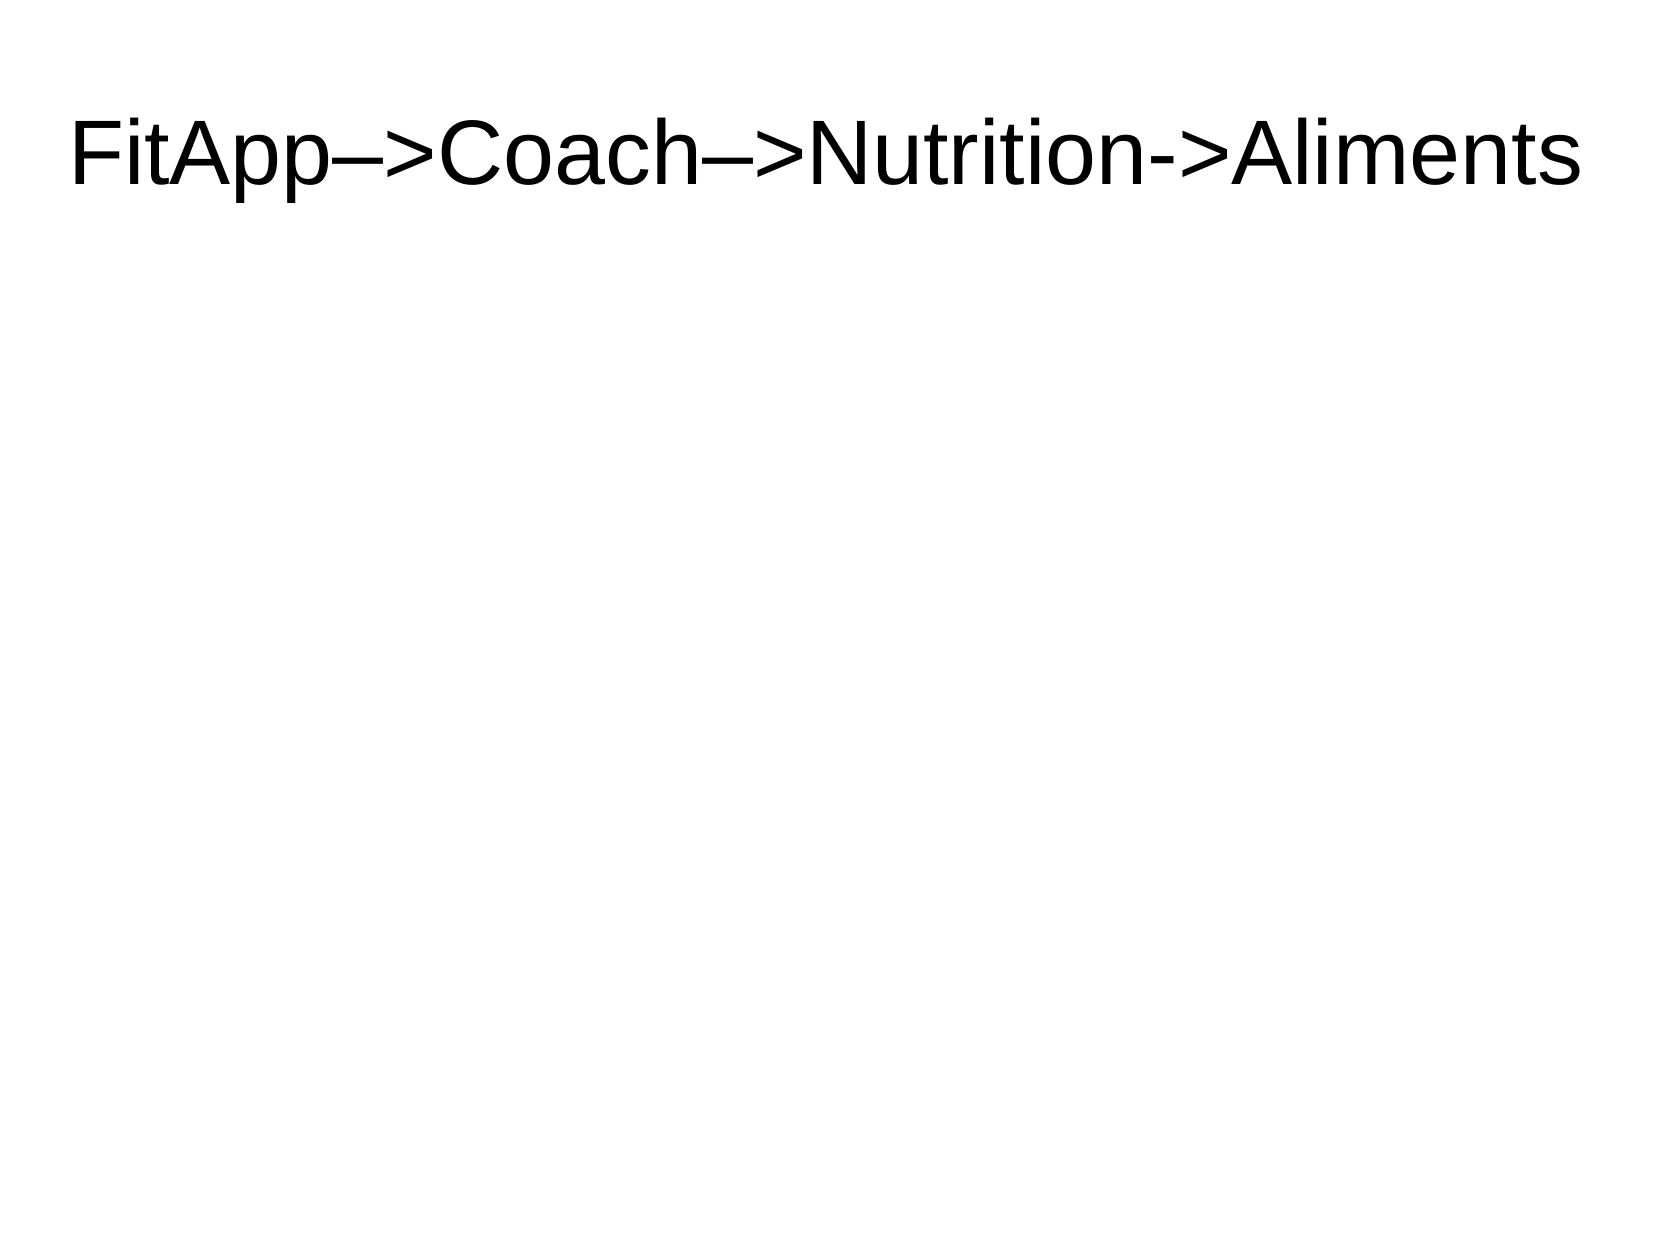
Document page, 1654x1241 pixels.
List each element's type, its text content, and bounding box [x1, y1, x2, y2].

title FitApp–>Coach–>Nutrition->Aliments [59, 49, 1595, 257]
